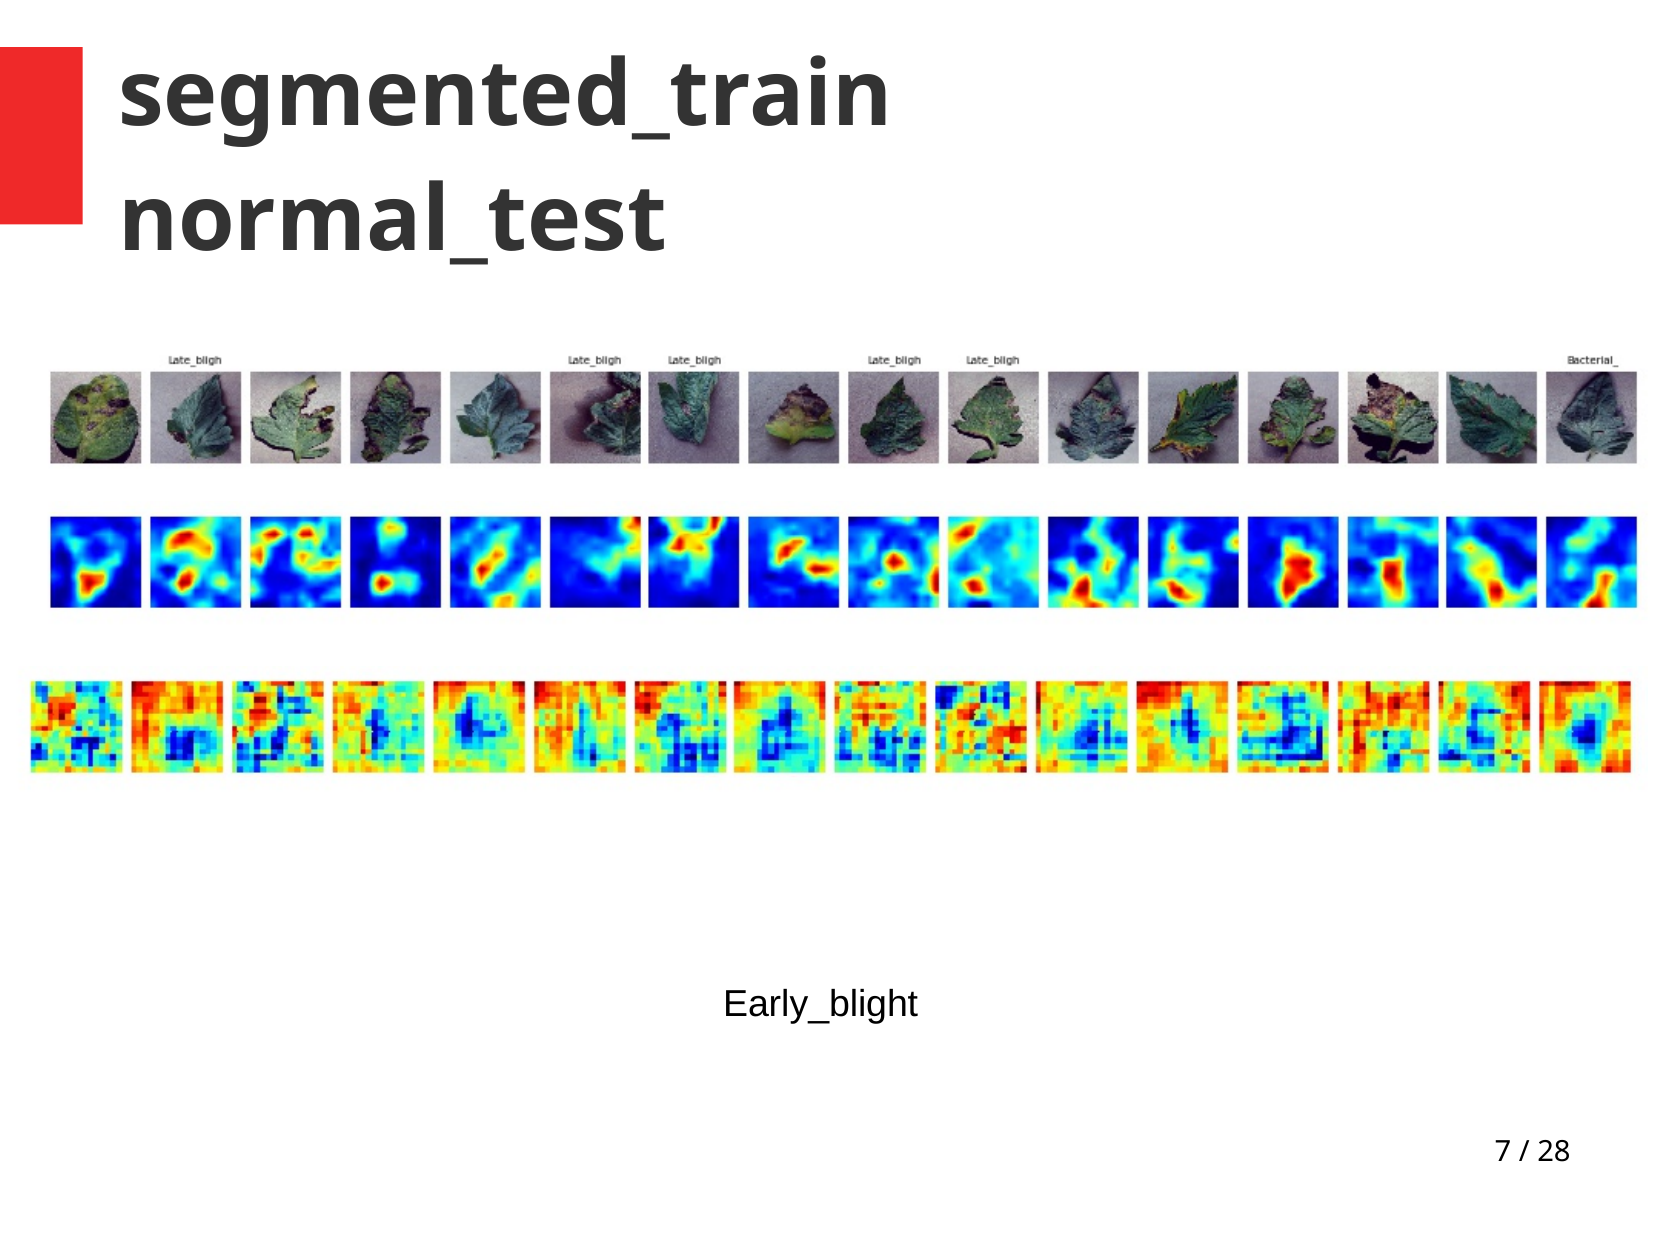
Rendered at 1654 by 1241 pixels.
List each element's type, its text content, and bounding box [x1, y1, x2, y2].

picture [0, 666, 1648, 811]
picture [0, 344, 1654, 646]
title segmented_train normal_test [118, 45, 1571, 260]
text_box Early_blight [708, 975, 934, 1032]
